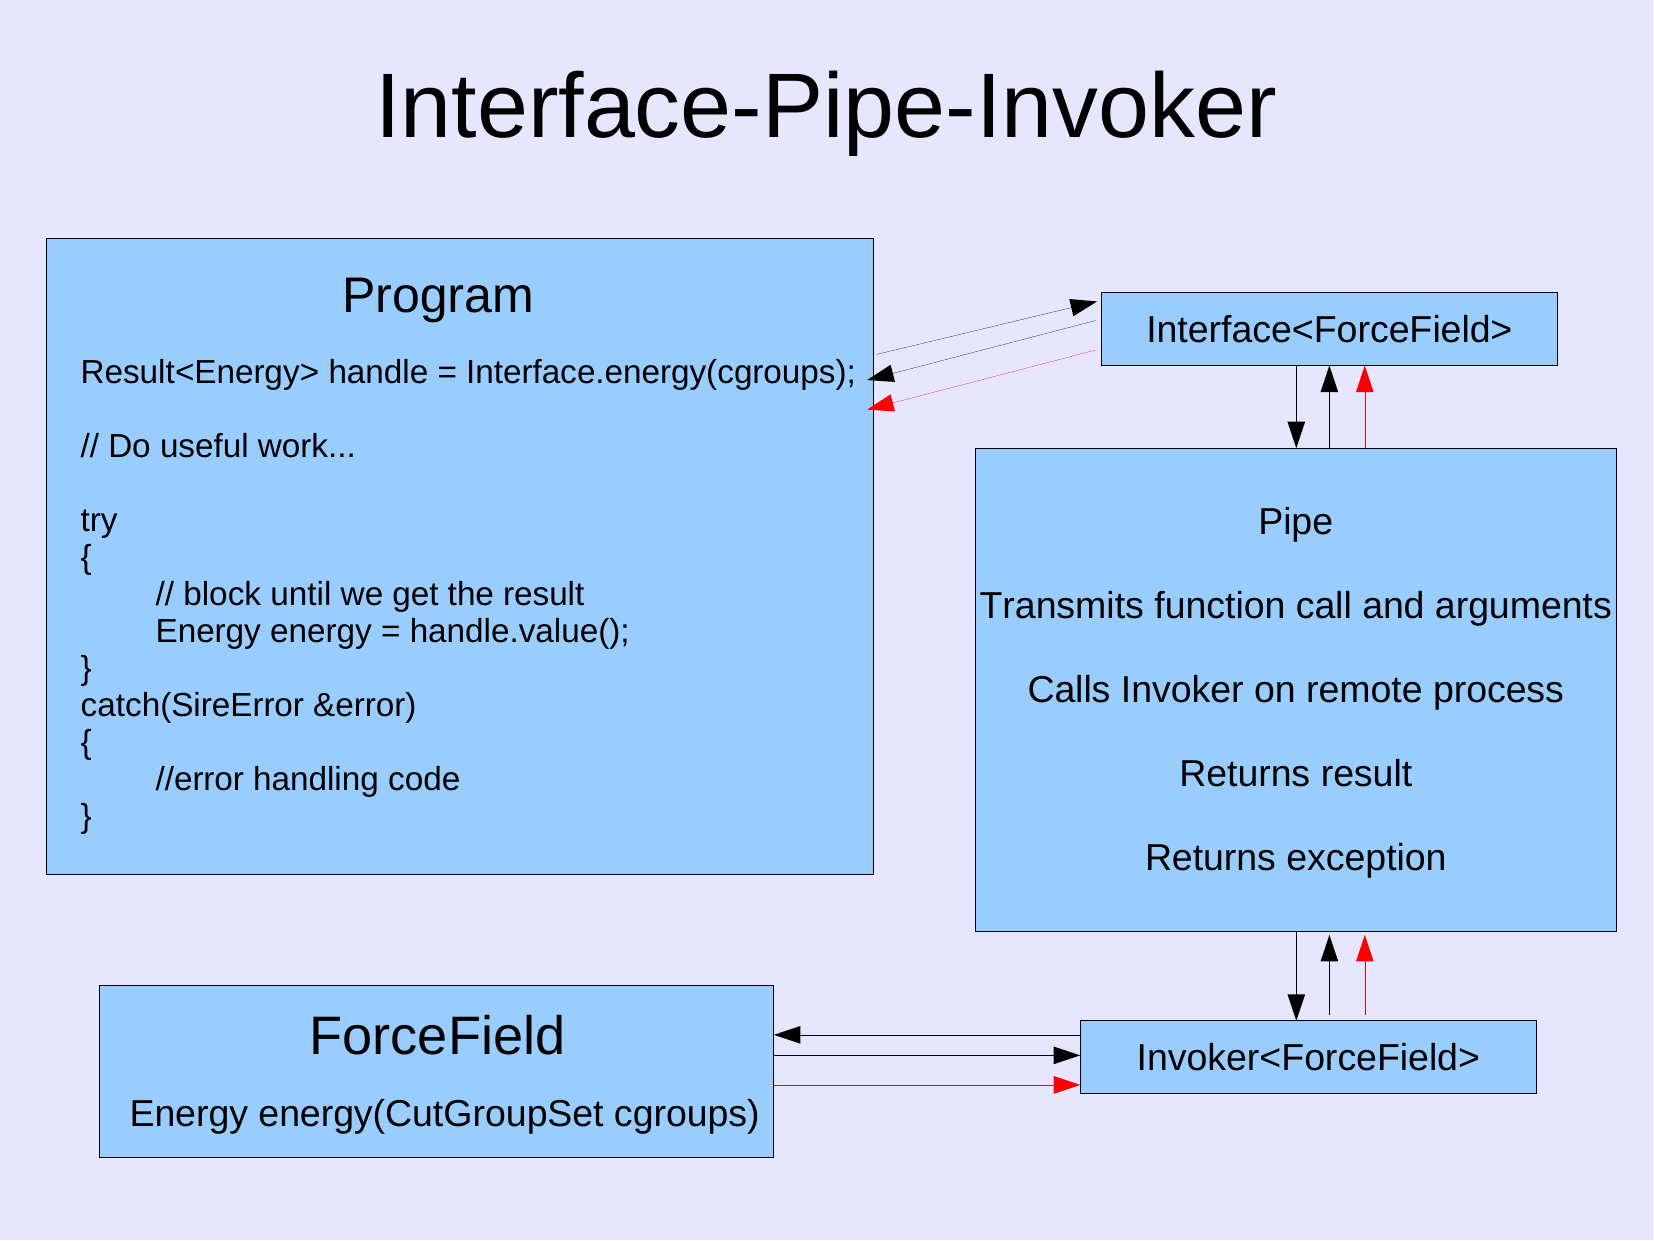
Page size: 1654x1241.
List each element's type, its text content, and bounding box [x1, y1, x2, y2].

text_box Energy energy(CutGroupSet cgroups) [114, 1084, 774, 1142]
text_box Result<Energy> handle = Interface.energy(cgroups); // Do useful work... try { // block until we get the result Energy energy = handle.value(); } catch(SireError &error) { //error handling code } [65, 345, 872, 842]
text_box ForceField [294, 998, 581, 1074]
text_box [46, 238, 874, 875]
text_box Interface<ForceField> [1101, 292, 1558, 366]
text_box Invoker<ForceField> [1080, 1020, 1537, 1094]
text_box [99, 985, 774, 1158]
title Interface-Pipe-Invoker [82, 49, 1571, 163]
text_box Pipe Transmits function call and arguments Calls Invoker on remote process Returns result Returns exception [975, 448, 1617, 932]
text_box Program [327, 260, 550, 331]
